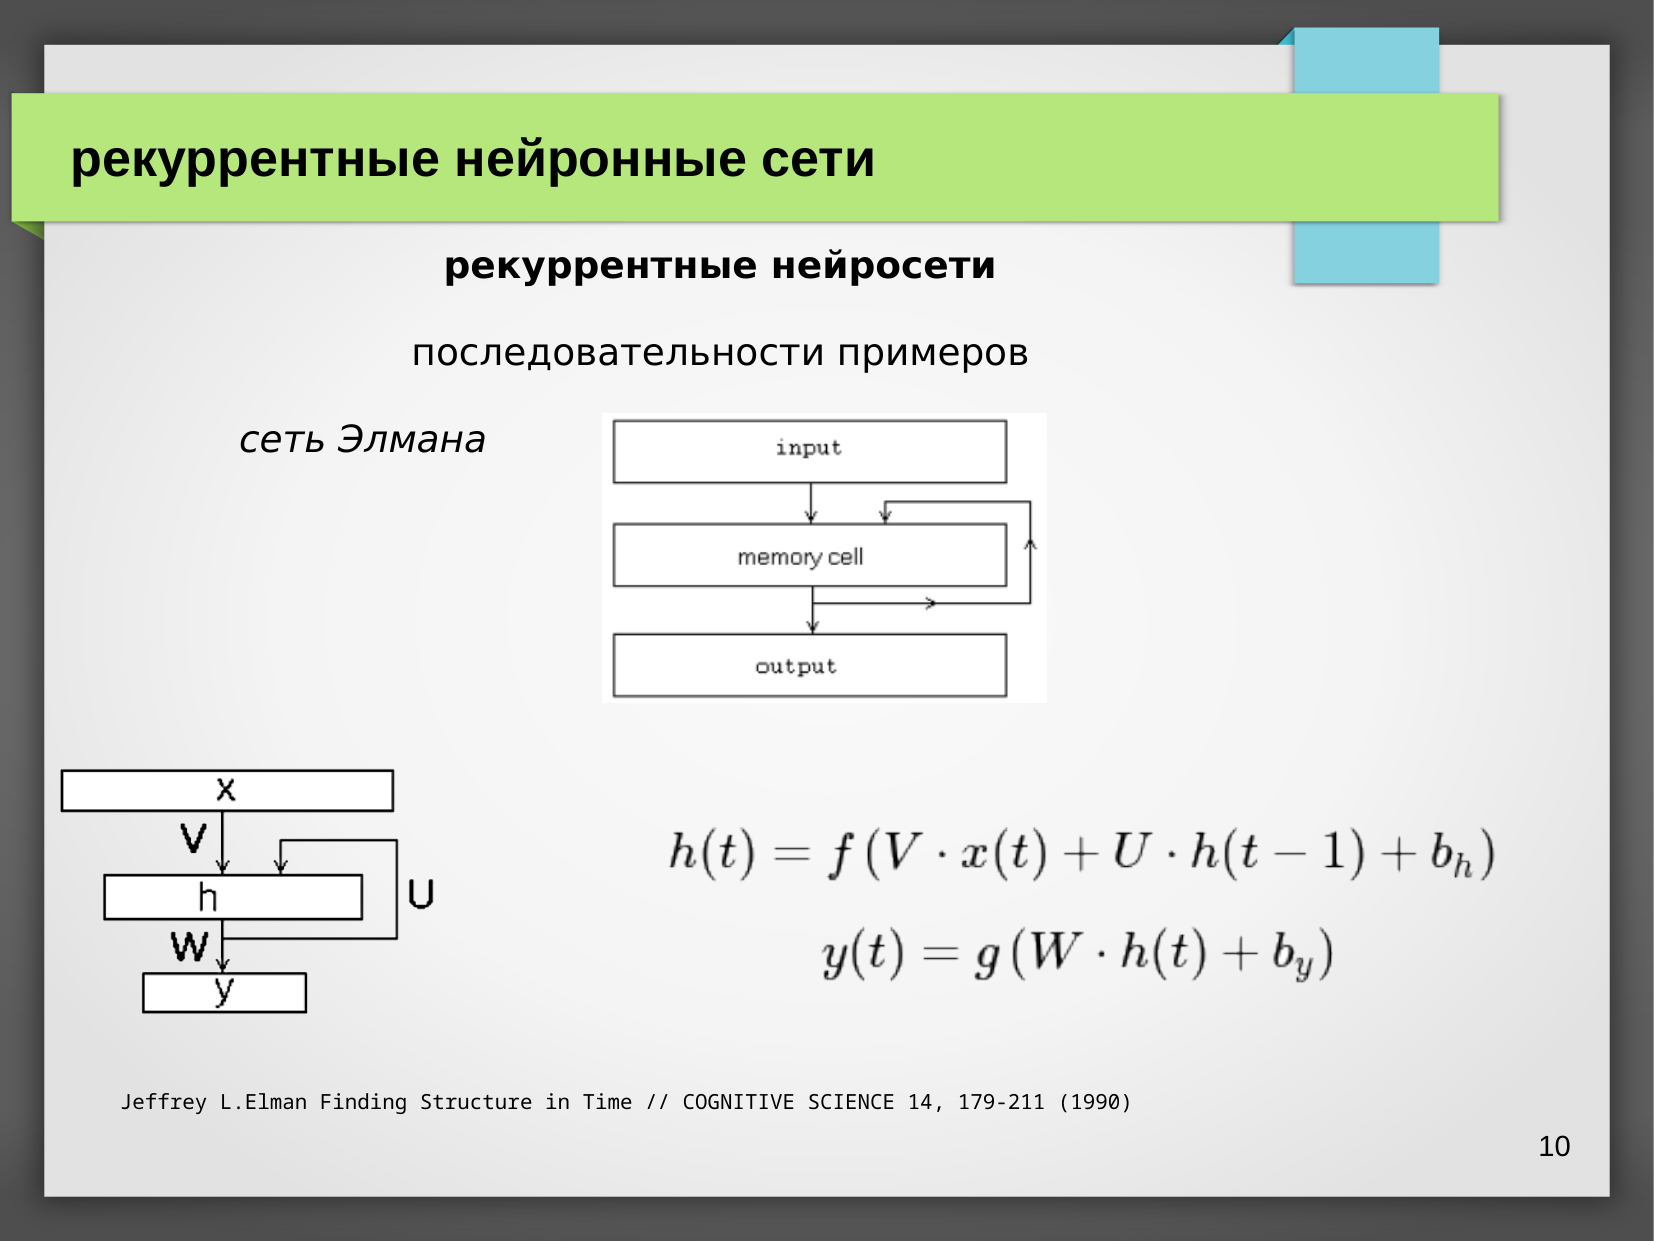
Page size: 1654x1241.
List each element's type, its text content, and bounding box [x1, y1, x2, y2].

text_box рекуррентные нейросети последовательности примеров сеть Элмана [224, 236, 1217, 469]
text_box Jeffrey L.Elman Finding Structure in Time // COGNITIVE SCIENCE 14, 179-211 (1990) [59, 1036, 1193, 1123]
picture [0, 0, 1654, 1241]
title рекуррентные нейронные сети [70, 118, 1205, 199]
